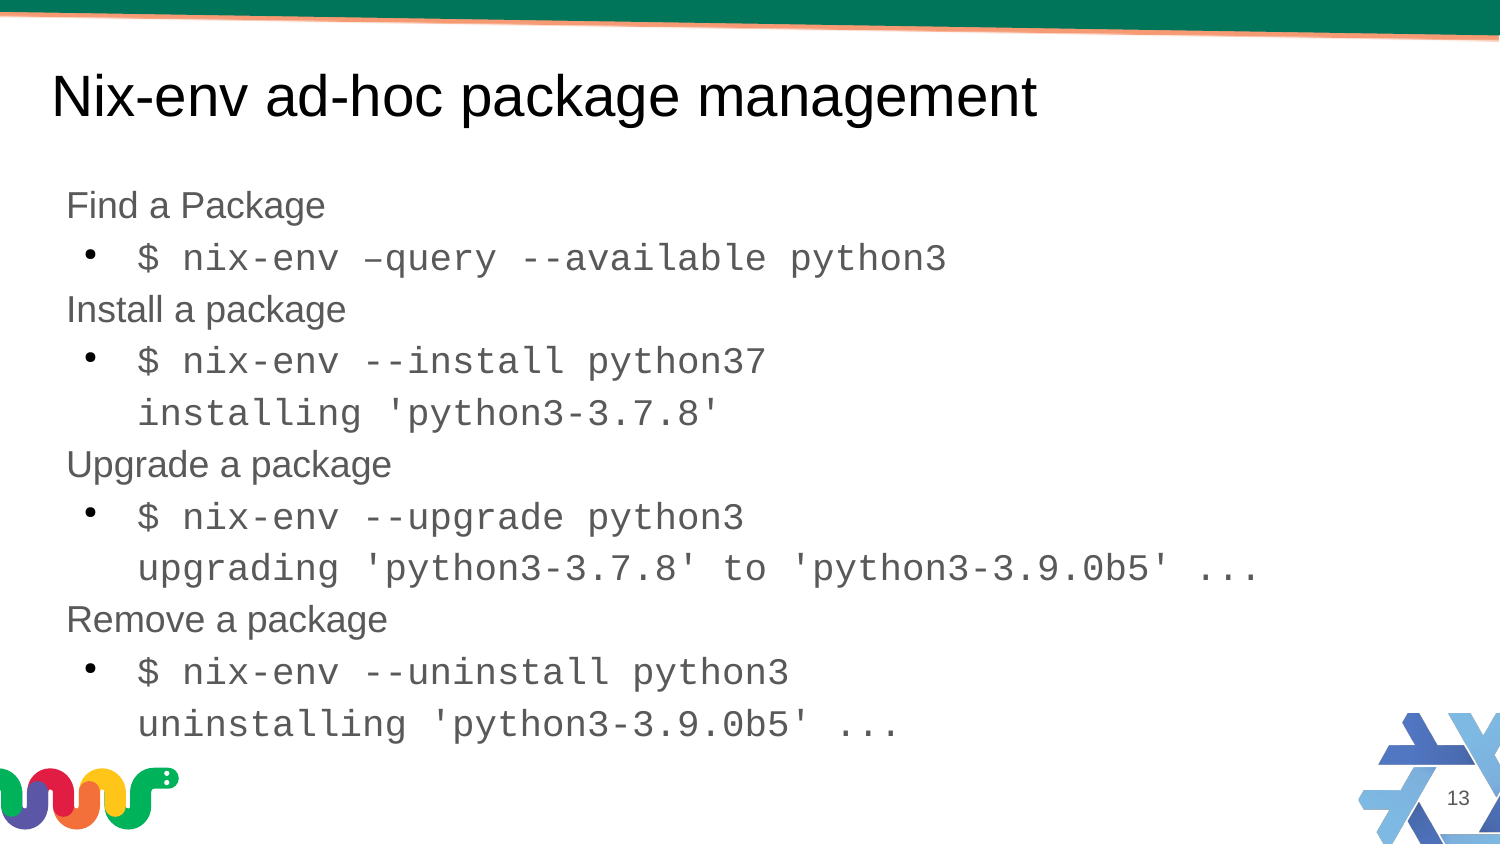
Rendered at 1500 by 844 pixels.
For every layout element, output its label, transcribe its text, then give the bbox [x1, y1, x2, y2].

picture [1358, 713, 1500, 844]
list Find a Package $ nix-env –query --available python3 Install a package $ nix-env --install python37 installing 'python3-3.7.8' Upgrade a package $ nix-env --upgrade python3 upgrading 'python3-3.7.8' to 'python3-3.9.0b5' ... Remove a package $ nix-env --uninstall python3 uninstalling 'python3-3.9.0b5' ... [51, 159, 1449, 781]
title Nix-env ad-hoc package management [51, 49, 1449, 144]
